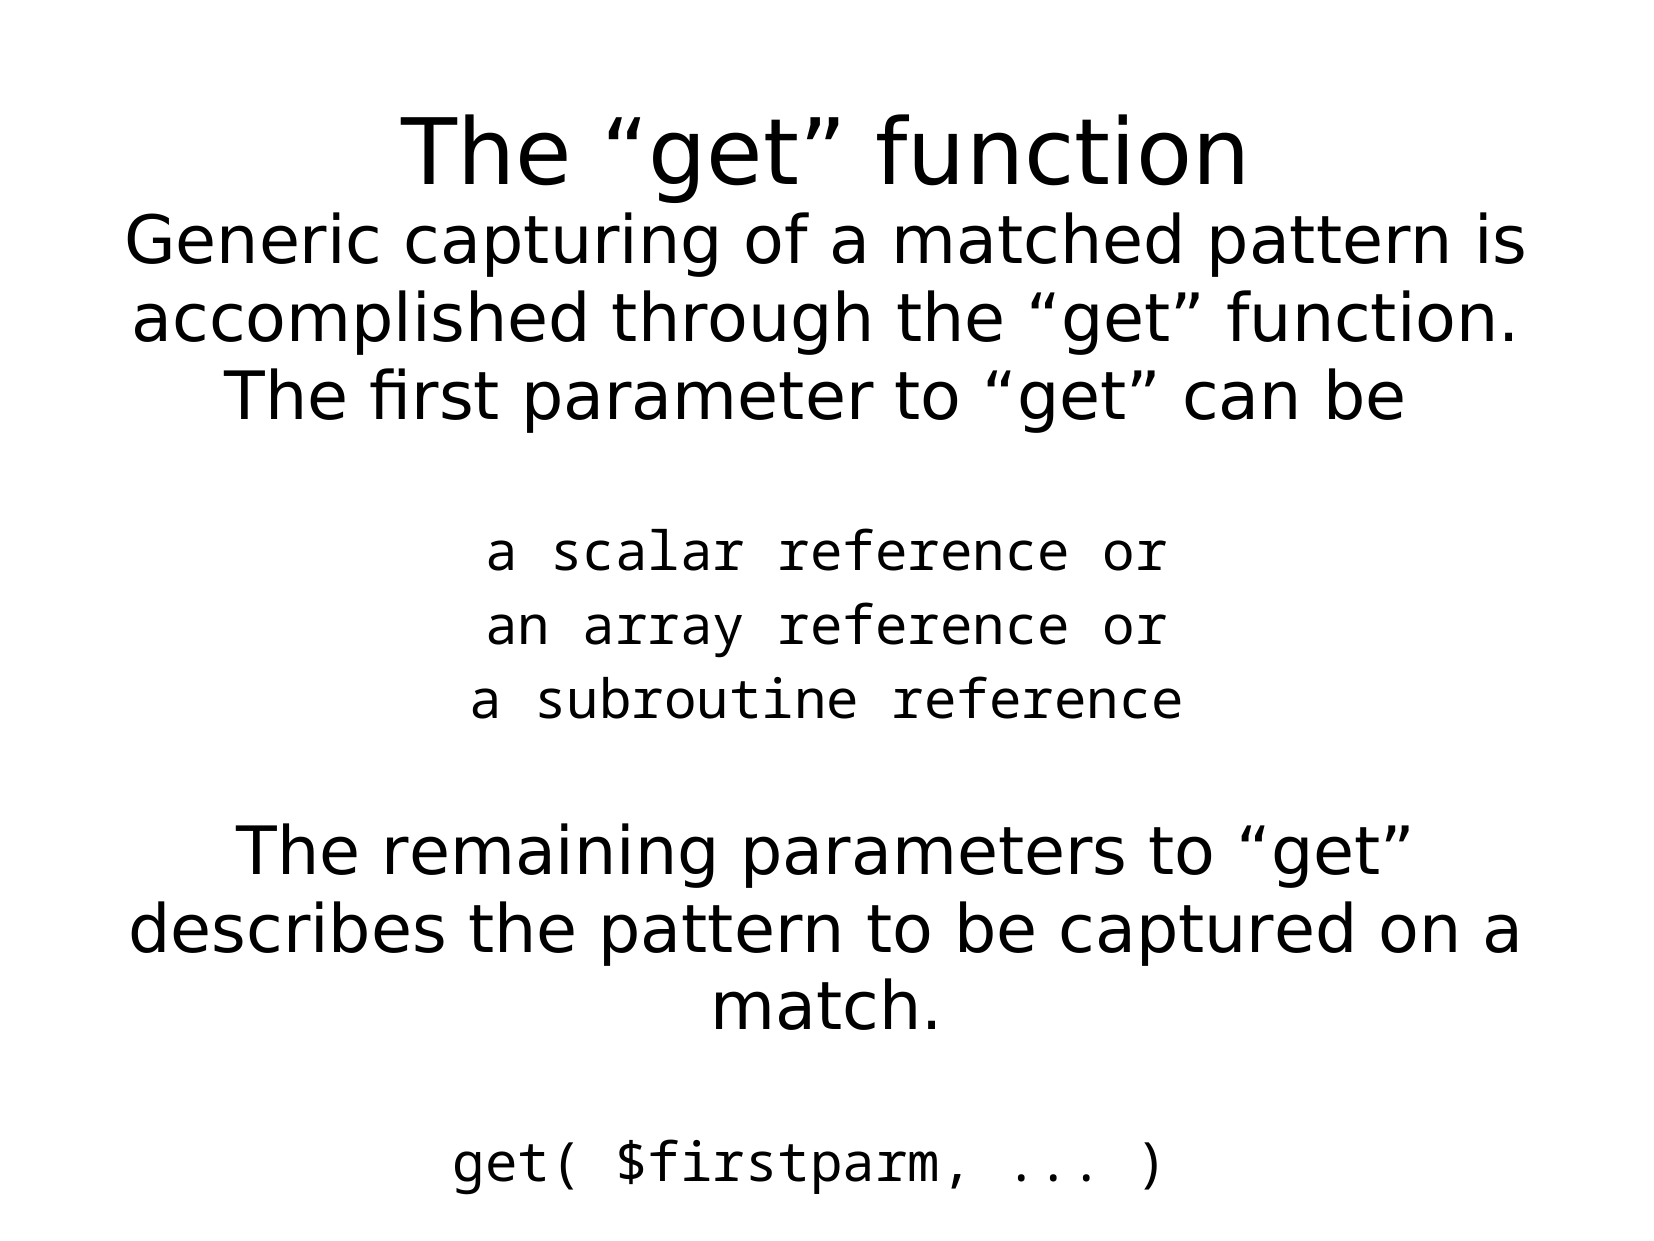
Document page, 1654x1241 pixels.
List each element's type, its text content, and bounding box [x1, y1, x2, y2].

subtitle Generic capturing of a matched pattern is accomplished through the “get” function. The first parameter to “get” can be a scalar reference or an array reference or a subroutine reference The remaining parameters to “get” describes the pattern to be captured on a match. get( $firstparm, ... ) [82, 223, 1571, 1176]
title The “get” function [82, 49, 1571, 223]
